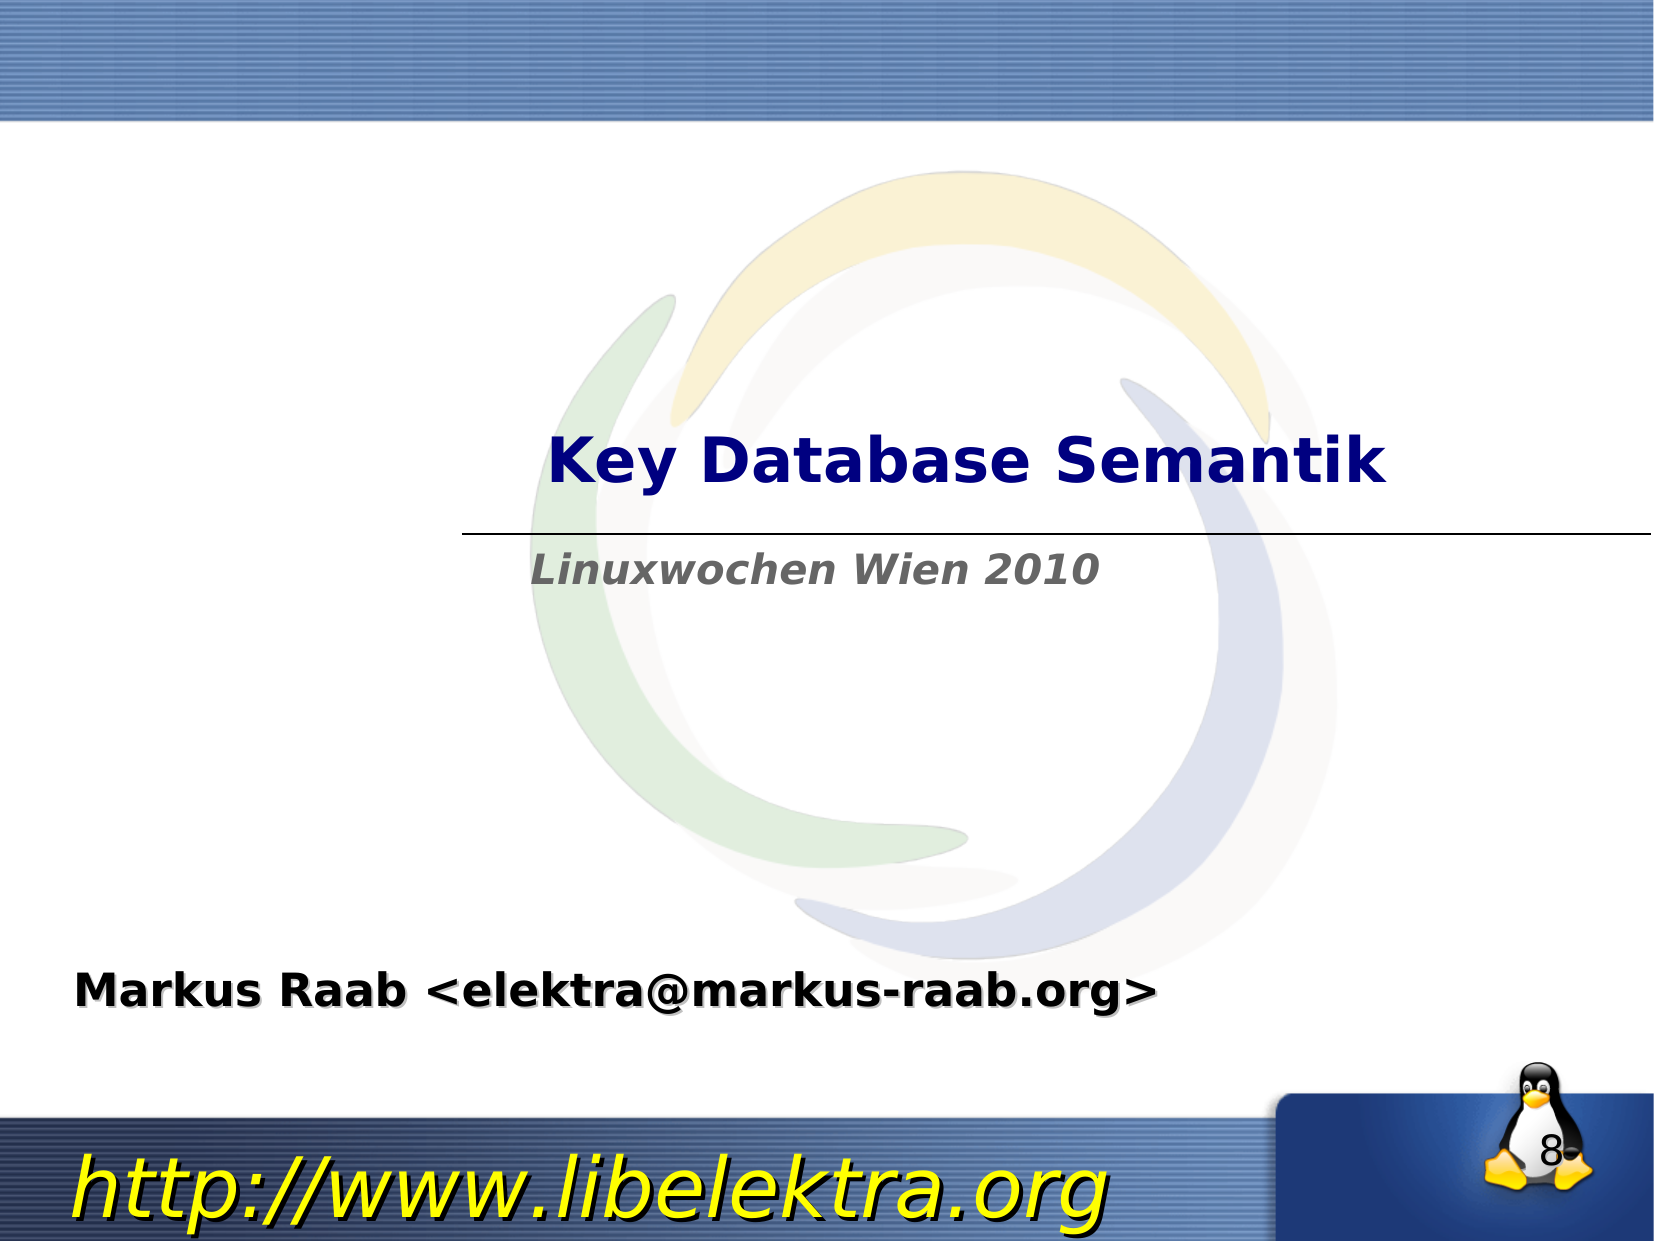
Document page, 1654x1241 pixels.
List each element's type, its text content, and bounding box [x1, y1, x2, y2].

text_box <Nummer> [1312, 1122, 1565, 1178]
text_box Key Database Semantik [531, 413, 1434, 511]
picture [0, 0, 1654, 533]
picture [481, 535, 1374, 953]
text_box Linuxwochen Wien 2010 [515, 538, 1448, 685]
text_box Markus Raab <elektra@markus-raab.org> [58, 953, 1481, 1030]
picture [0, 1061, 1654, 1241]
